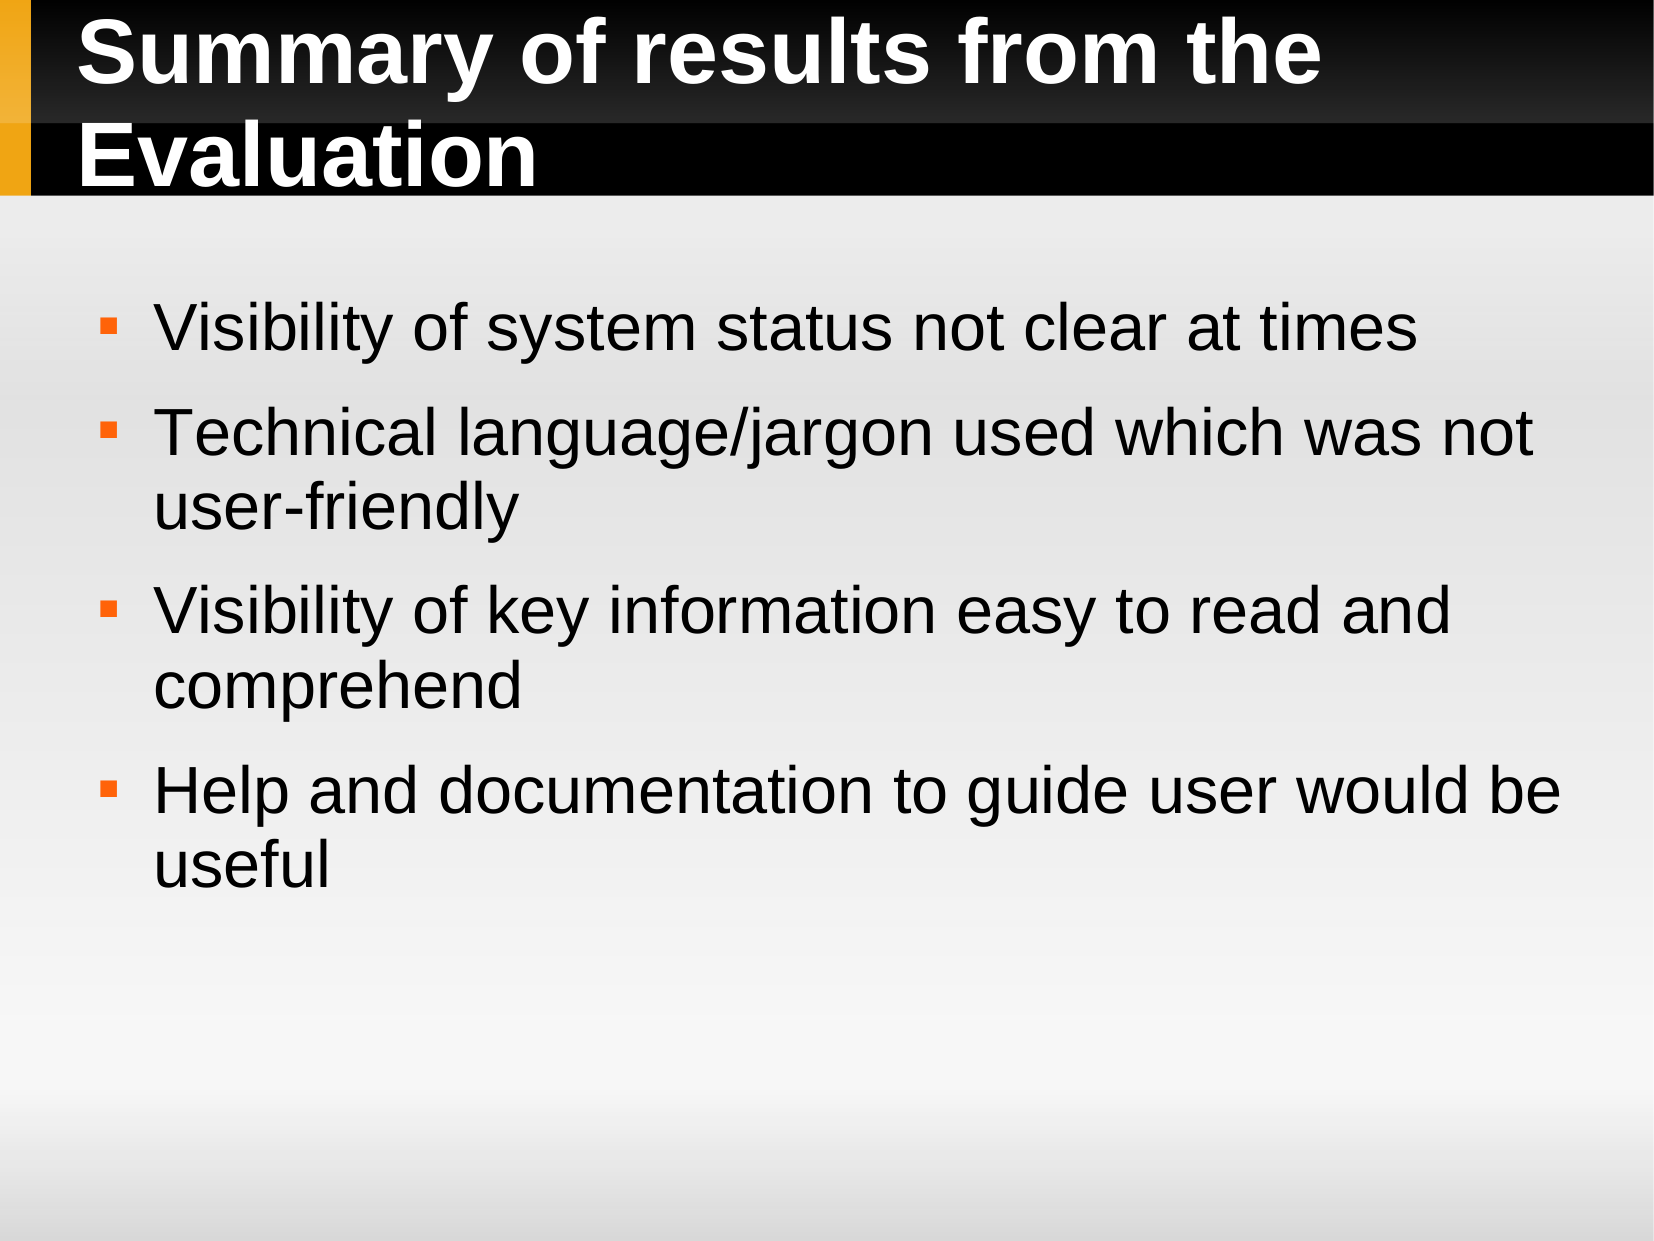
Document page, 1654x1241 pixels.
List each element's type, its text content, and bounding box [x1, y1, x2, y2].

picture [0, 0, 1654, 1241]
list Visibility of system status not clear at times Technical language/jargon used which was not user-friendly Visibility of key information easy to read and comprehend Help and documentation to guide user would be useful [82, 290, 1571, 1109]
title Summary of results from the Evaluation [76, 0, 1565, 208]
